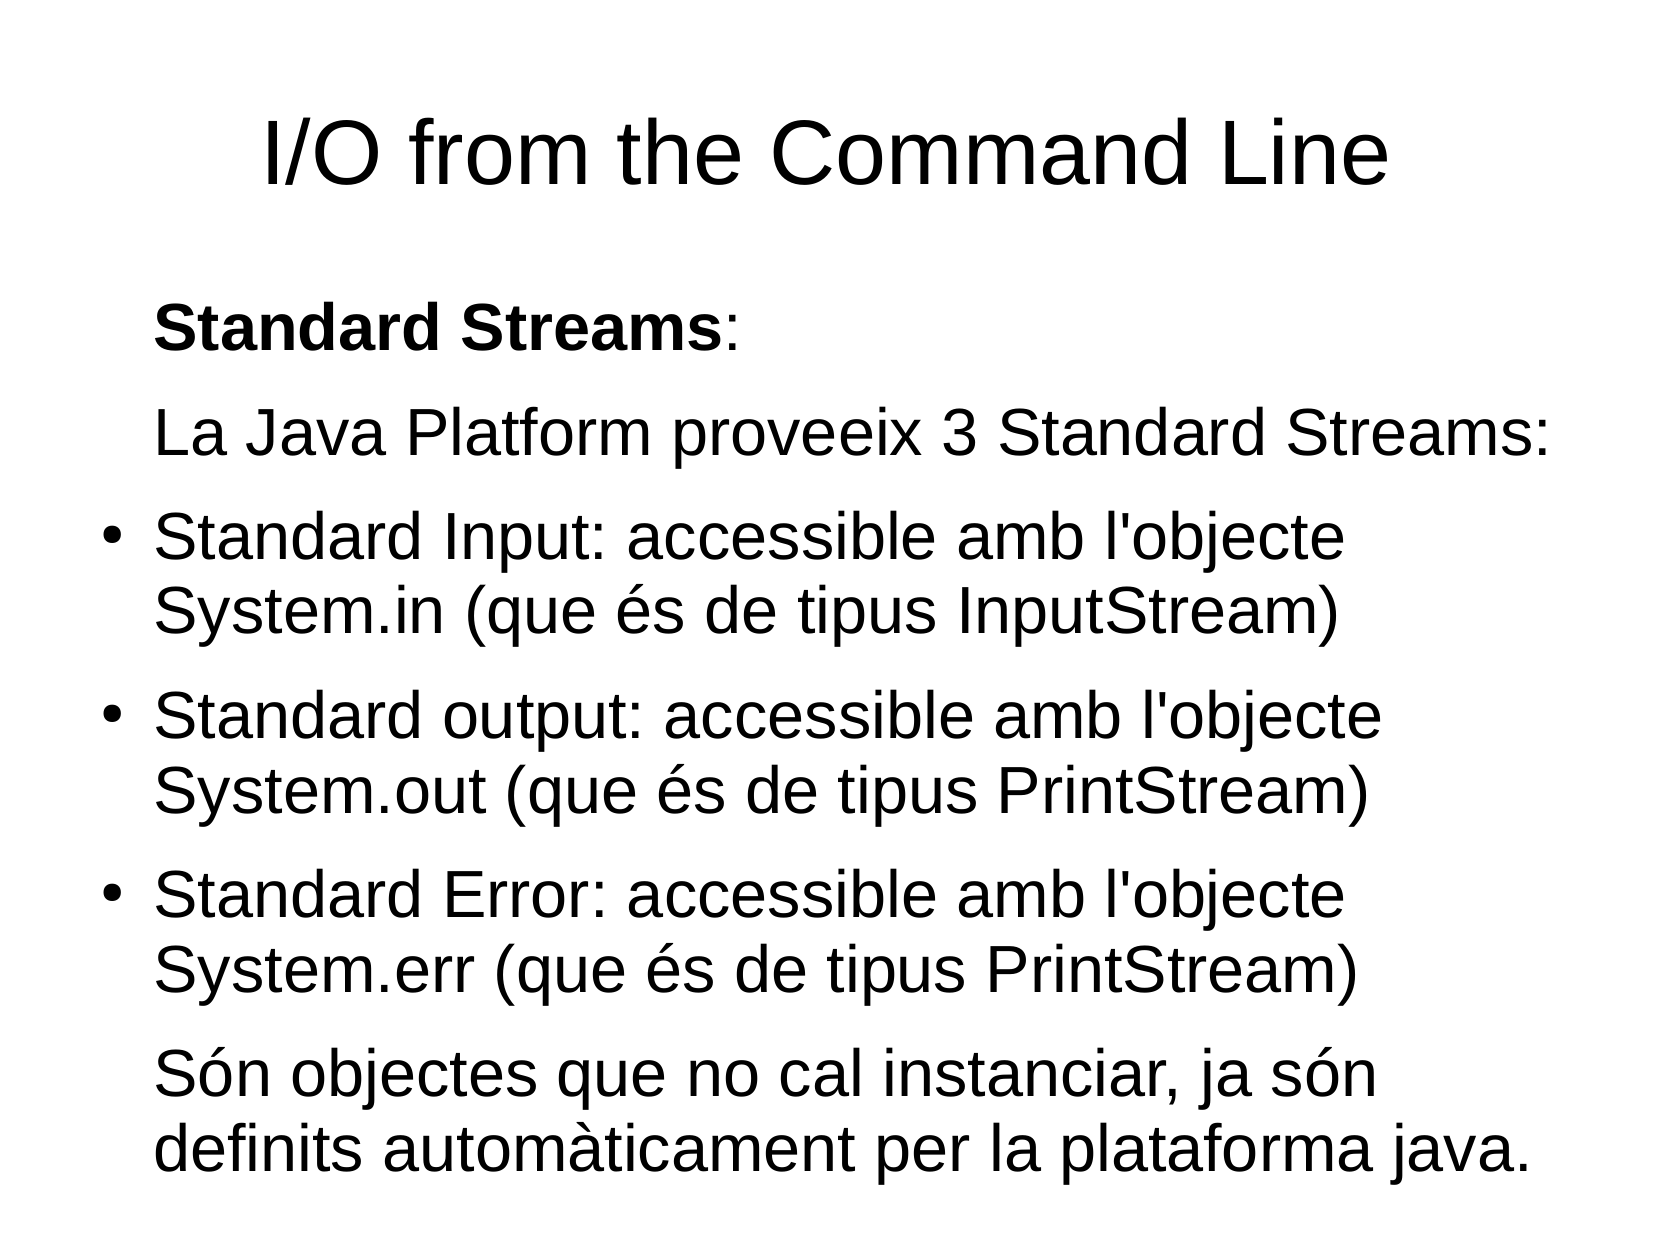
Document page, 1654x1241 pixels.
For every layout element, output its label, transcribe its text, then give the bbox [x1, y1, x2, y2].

list Standard Streams: La Java Platform proveeix 3 Standard Streams: Standard Input: accessible amb l'objecte System.in (que és de tipus InputStream) Standard output: accessible amb l'objecte System.out (que és de tipus PrintStream) Standard Error: accessible amb l'objecte System.err (que és de tipus PrintStream) Són objectes que no cal instanciar, ja són definits automàticament per la plataforma java. [82, 290, 1571, 1186]
title I/O from the Command Line [82, 49, 1571, 257]
